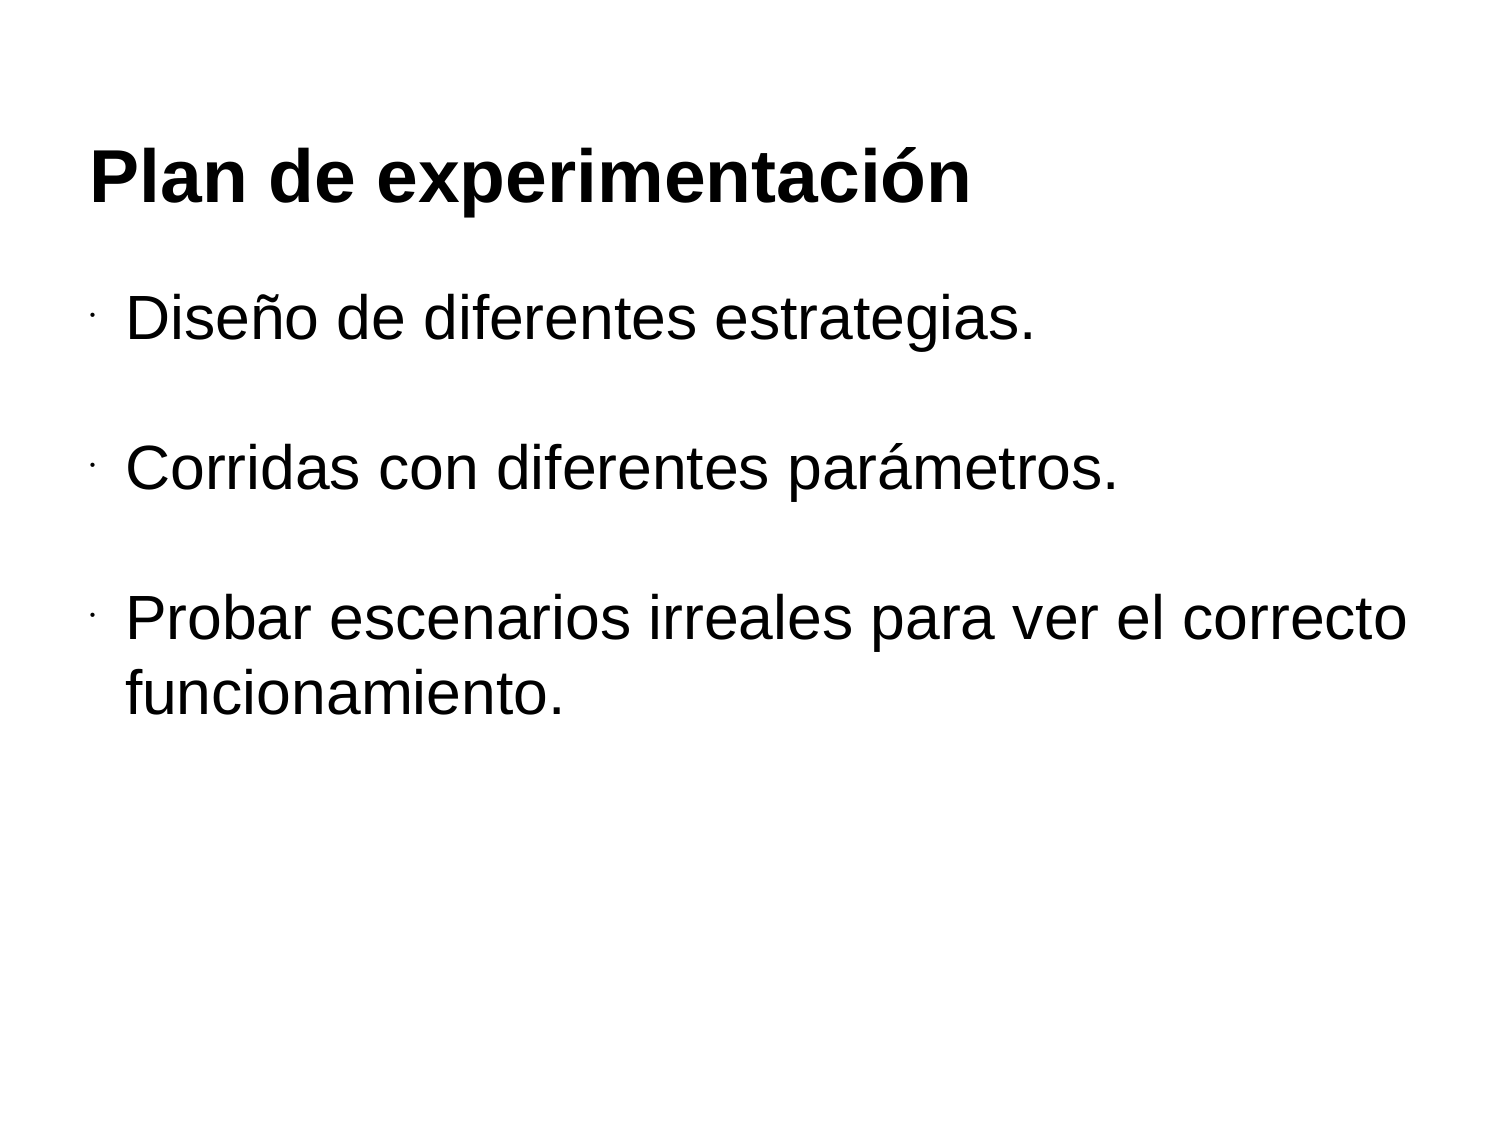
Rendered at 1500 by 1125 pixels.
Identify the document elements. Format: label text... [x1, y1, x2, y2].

text_box Plan de experimentación [75, 45, 1425, 233]
text_box Diseño de diferentes estrategias. Corridas con diferentes parámetros. Probar escenarios irreales para ver el correcto funcionamiento. [75, 262, 1425, 1078]
